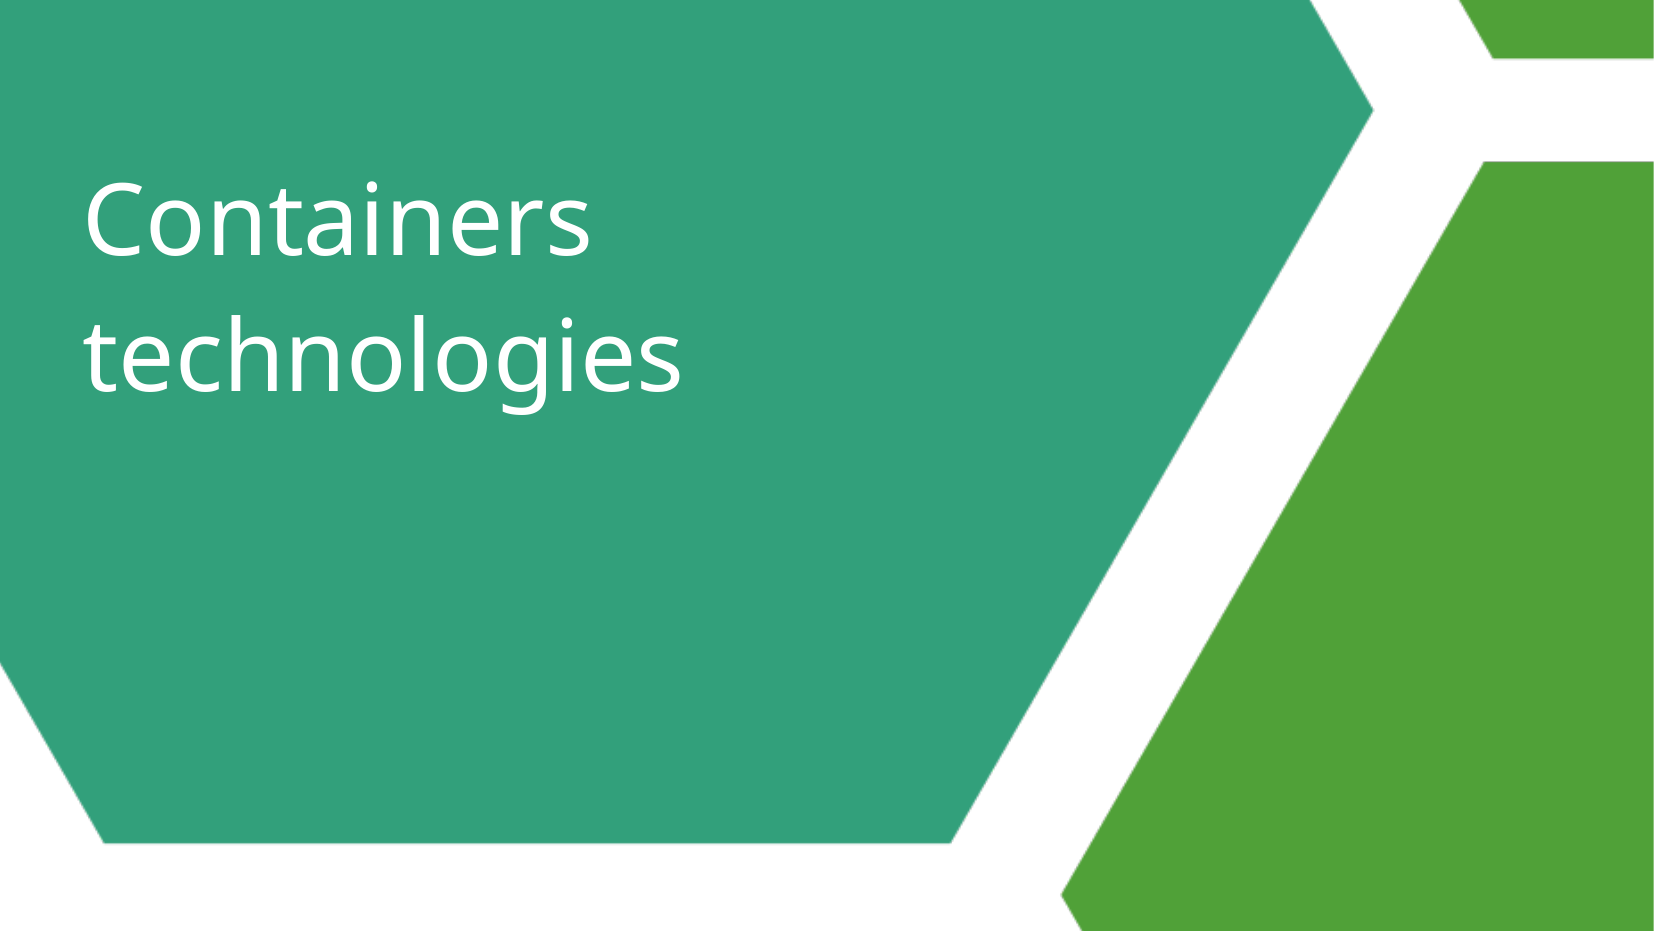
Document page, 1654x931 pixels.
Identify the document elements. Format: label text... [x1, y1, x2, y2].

title Containers technologies [82, 178, 1218, 528]
picture [0, 0, 1654, 931]
